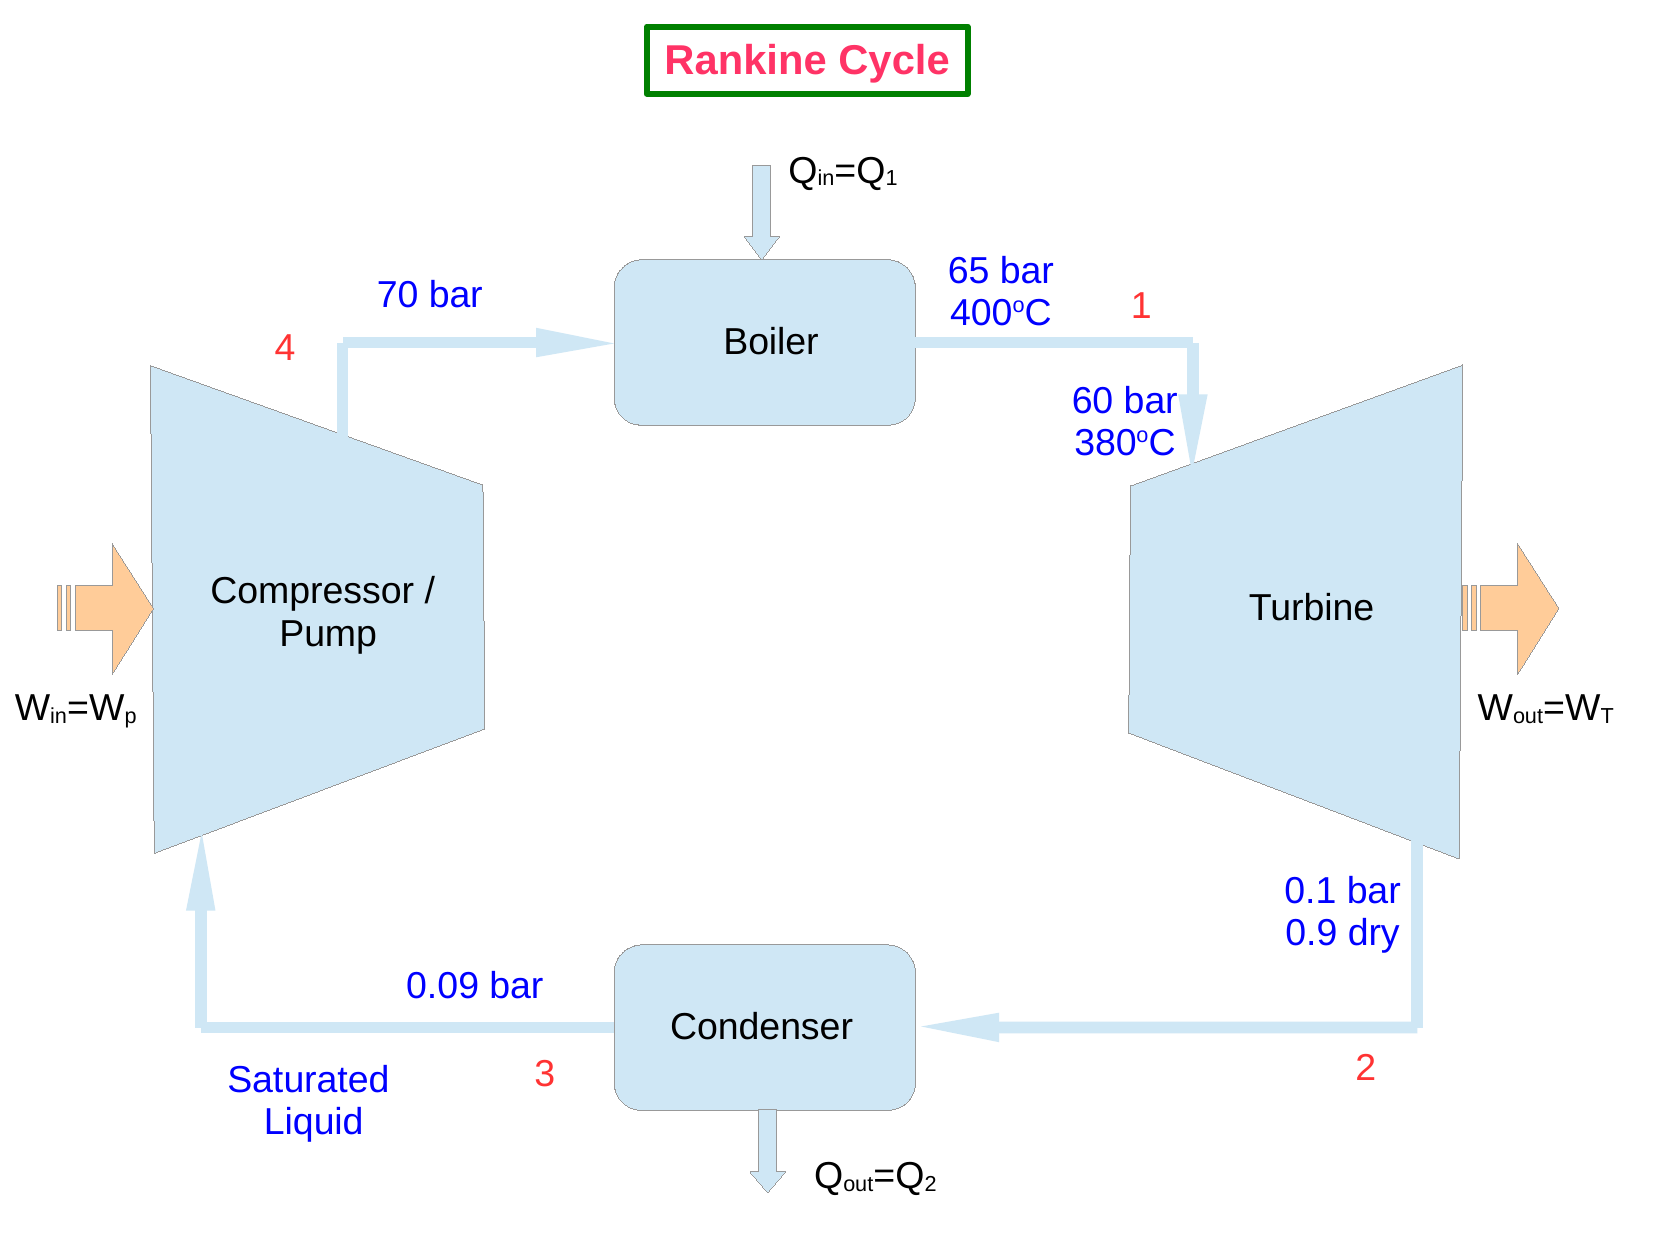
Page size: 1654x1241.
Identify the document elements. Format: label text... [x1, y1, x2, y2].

text_box [66, 585, 71, 631]
text_box Qin=Q1 [773, 141, 913, 211]
text_box 70 bar [362, 265, 538, 337]
text_box 0.09 bar [391, 956, 567, 1028]
text_box Qout=Q2 [799, 1147, 952, 1217]
text_box Win=Wp [0, 679, 166, 749]
text_box Boiler [708, 313, 834, 370]
text_box [1480, 543, 1559, 675]
text_box 1 [1116, 277, 1176, 337]
text_box Turbine [1234, 578, 1390, 636]
text_box 4 [259, 318, 319, 379]
text_box [75, 365, 485, 854]
text_box 60 bar 380oC [1057, 372, 1199, 473]
text_box [614, 165, 916, 426]
text_box [1128, 364, 1468, 859]
text_box Wout=WT [1462, 679, 1640, 749]
text_box [614, 944, 916, 1193]
text_box [57, 585, 62, 631]
text_box [1471, 585, 1477, 631]
text_box 65 bar 400oC [933, 242, 1075, 343]
text_box Compressor / Pump [195, 562, 461, 662]
text_box Condenser [655, 998, 868, 1055]
text_box 0.1 bar 0.9 dry [1269, 862, 1436, 962]
text_box Saturated Liquid [212, 1051, 415, 1150]
text_box 2 [1340, 1039, 1400, 1111]
text_box 3 [519, 1045, 579, 1117]
text_box Rankine Cycle [646, 26, 968, 94]
